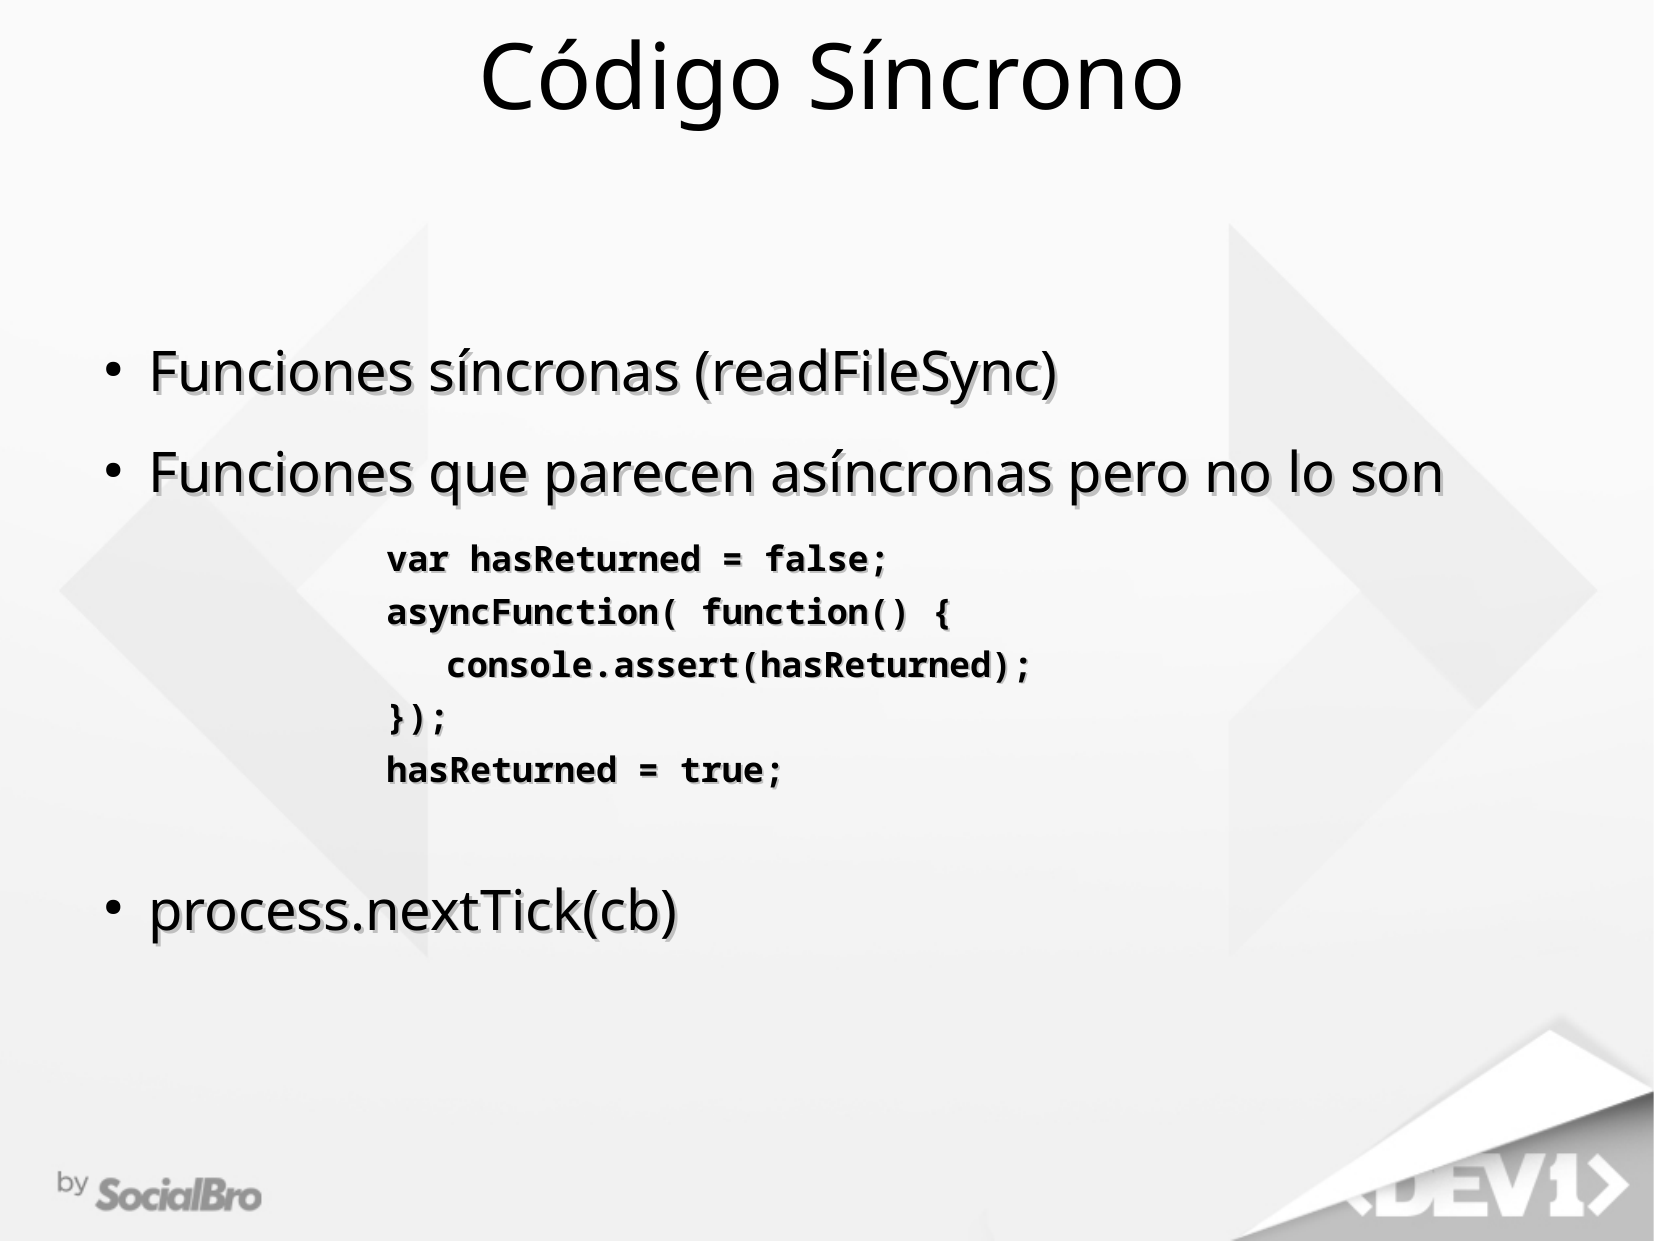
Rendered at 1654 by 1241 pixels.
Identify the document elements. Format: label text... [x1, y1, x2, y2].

list Funciones síncronas (readFileSync) Funciones que parecen asíncronas pero no lo son var hasReturned = false; asyncFunction( function() { console.assert(hasReturned); }); hasReturned = true; process.nextTick(cb) [88, 231, 1571, 951]
title Código Síncrono [88, 0, 1577, 148]
picture [0, 0, 1654, 1241]
